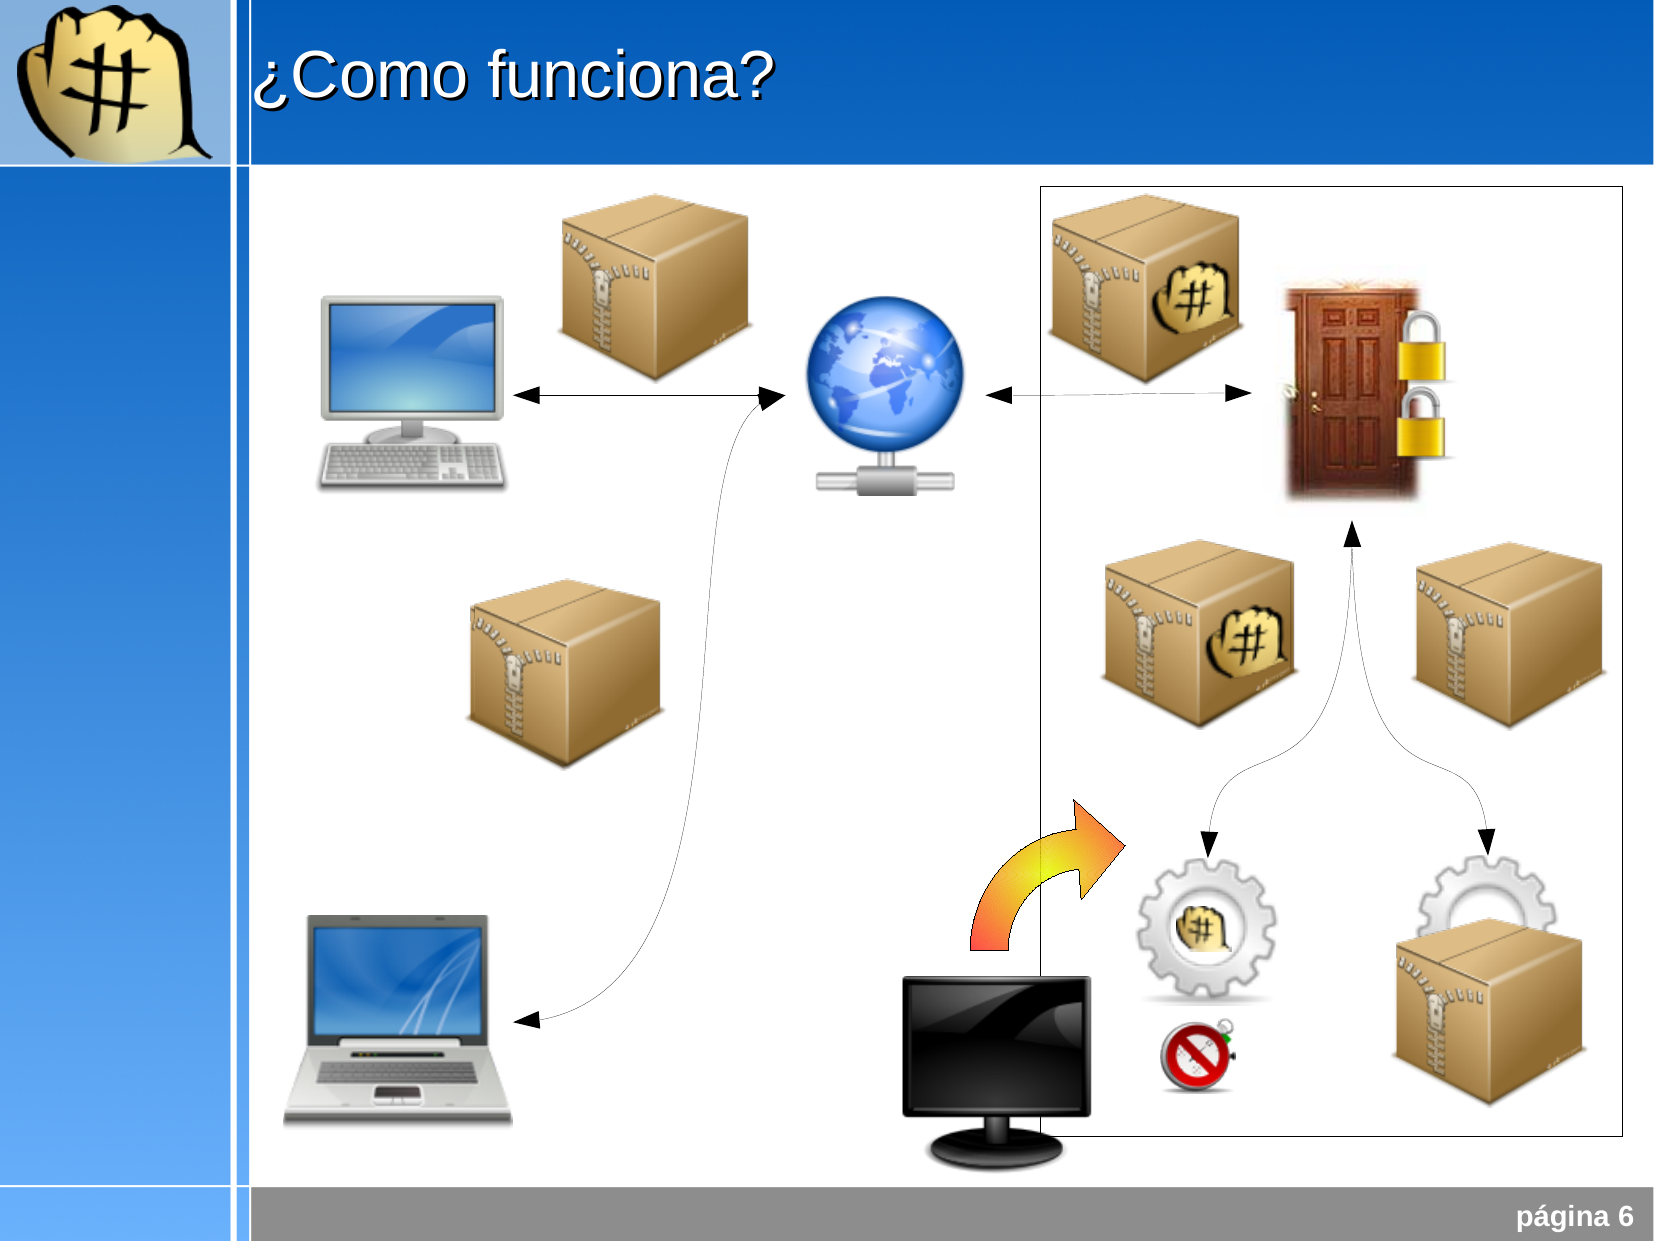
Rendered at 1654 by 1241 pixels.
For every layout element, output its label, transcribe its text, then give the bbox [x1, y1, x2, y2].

text_box [1040, 186, 1082, 395]
text_box [970, 186, 1623, 1137]
title ¿Como funciona? [250, 19, 1477, 130]
picture [0, 0, 1654, 1241]
